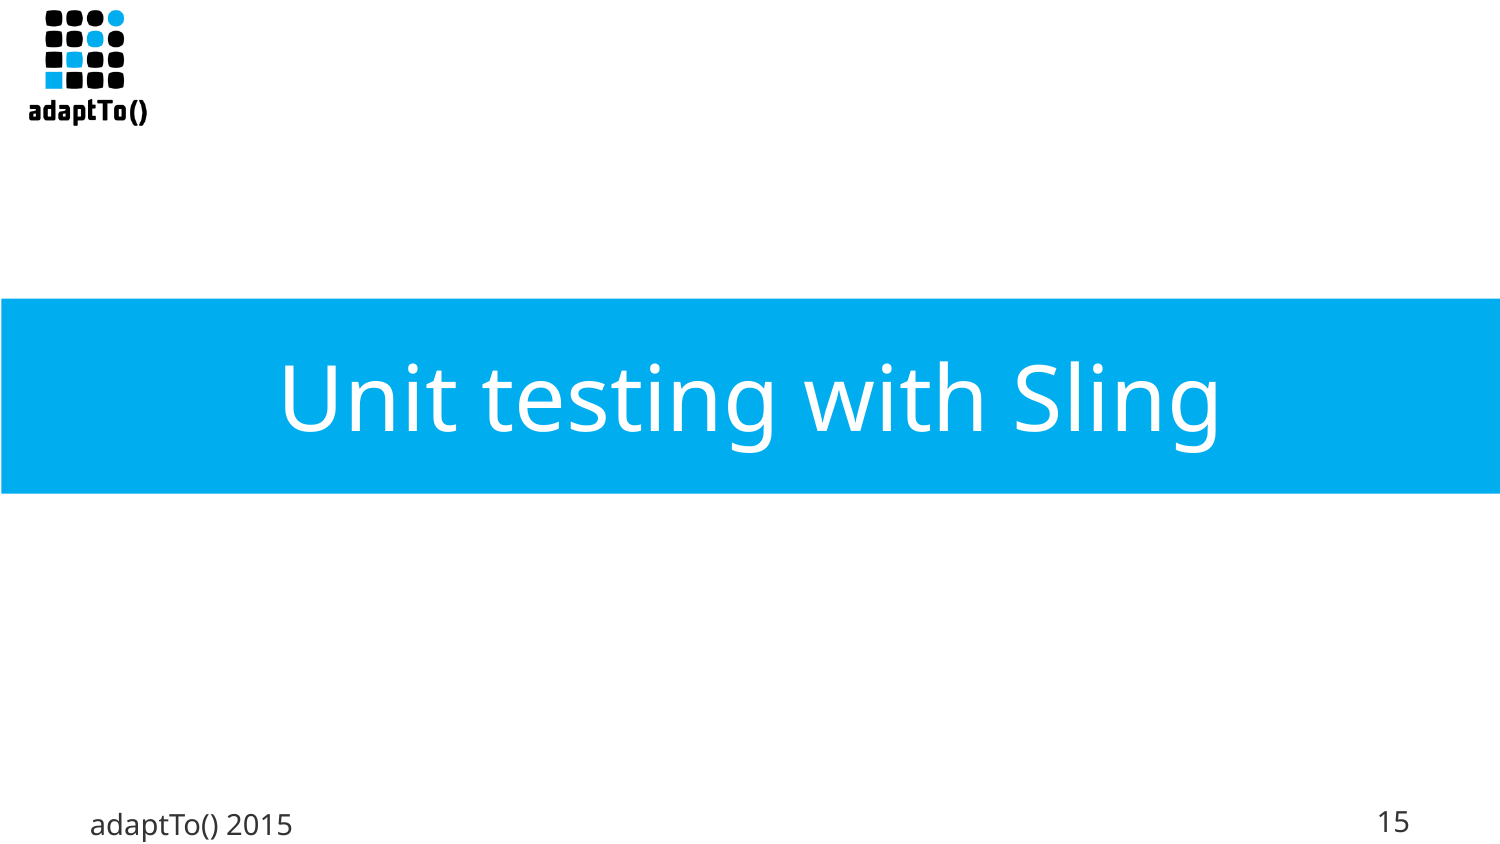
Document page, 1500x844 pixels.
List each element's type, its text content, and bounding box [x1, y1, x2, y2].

picture [27, 6, 148, 127]
title Unit testing with Sling [1, 298, 1500, 494]
